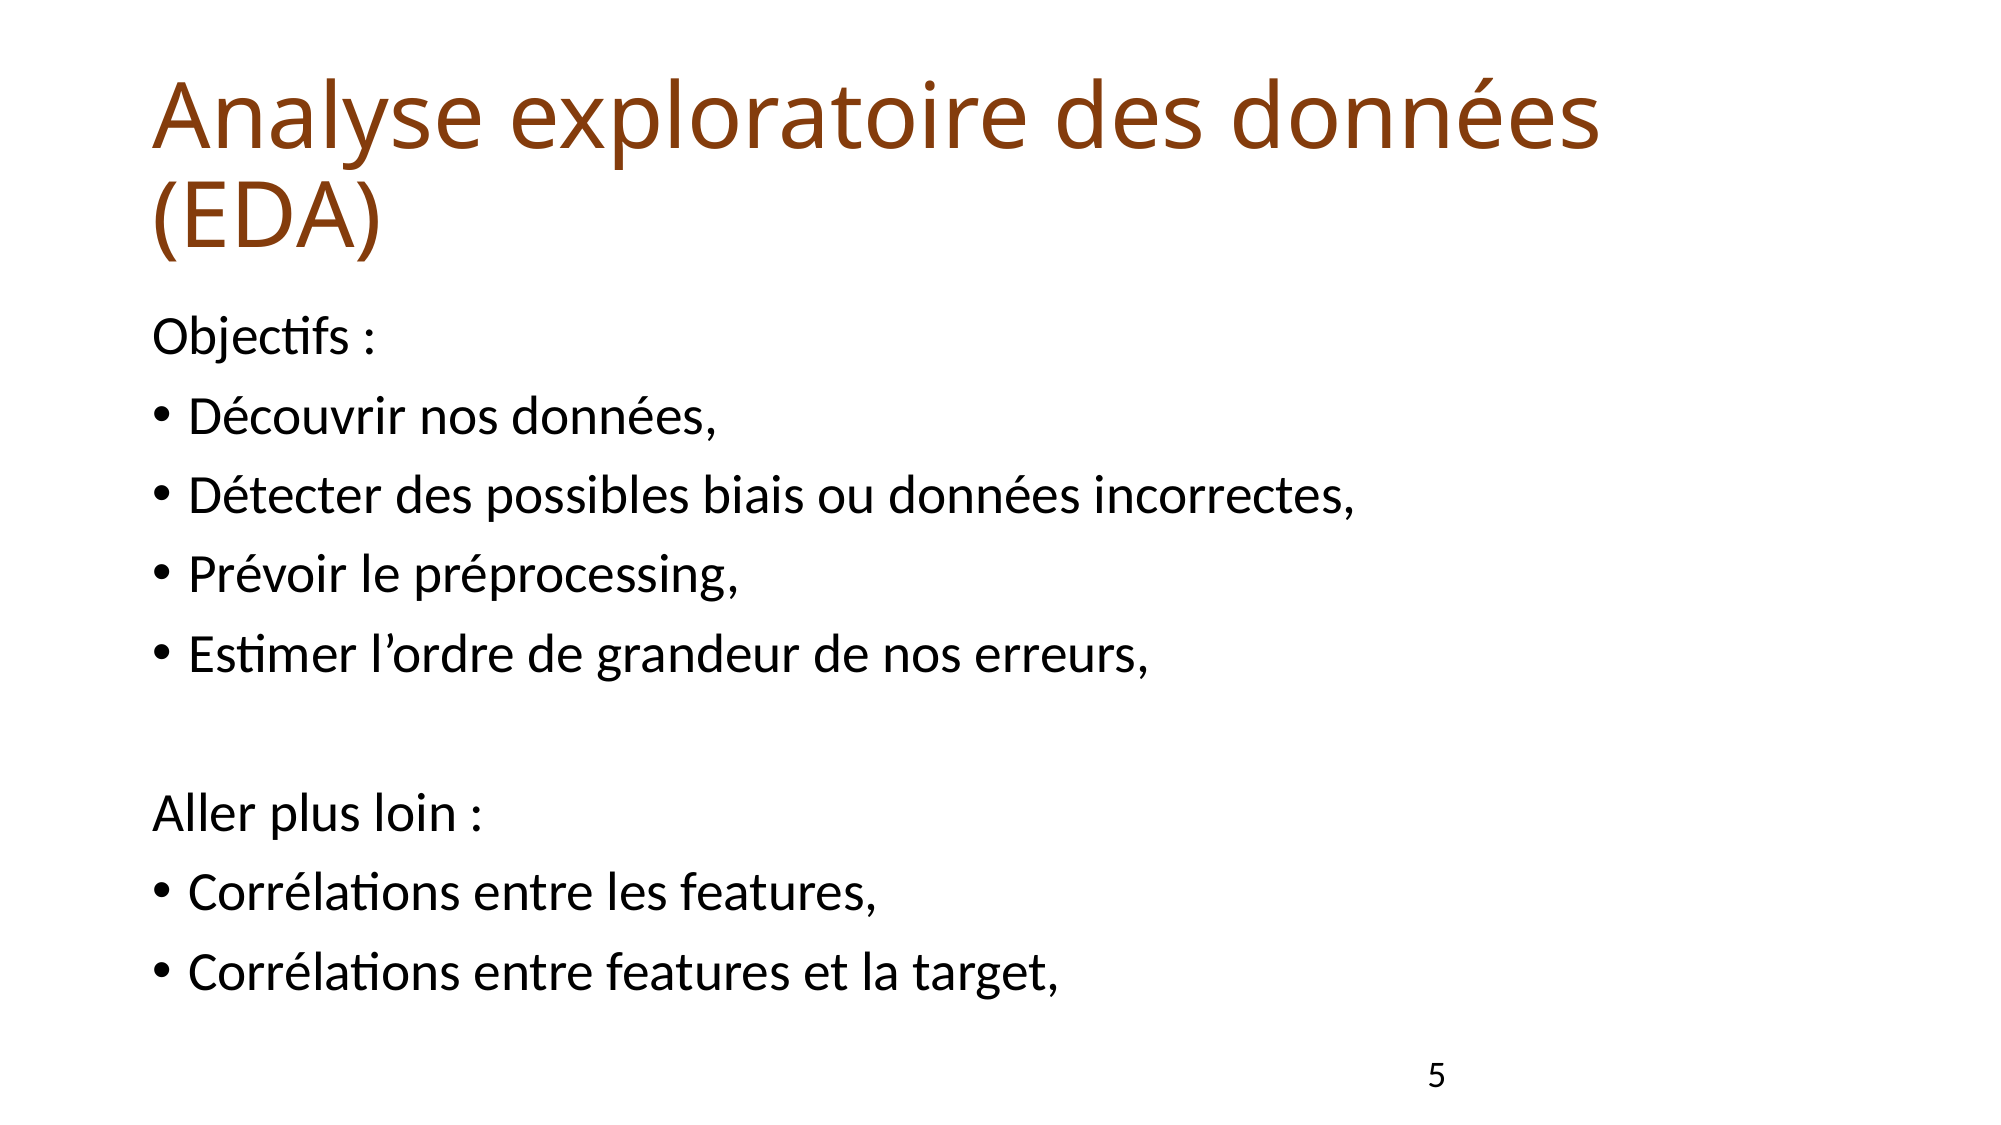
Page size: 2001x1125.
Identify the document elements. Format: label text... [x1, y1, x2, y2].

title Analyse exploratoire des données (EDA) [137, 59, 1863, 278]
text_box [1412, 1042, 1863, 1103]
list Objectifs : Découvrir nos données, Détecter des possibles biais ou données incorrectes, Prévoir le préprocessing, Estimer l’ordre de grandeur de nos erreurs, Aller plus loin : Corrélations entre les features, Corrélations entre features et la target, [137, 299, 1863, 1014]
